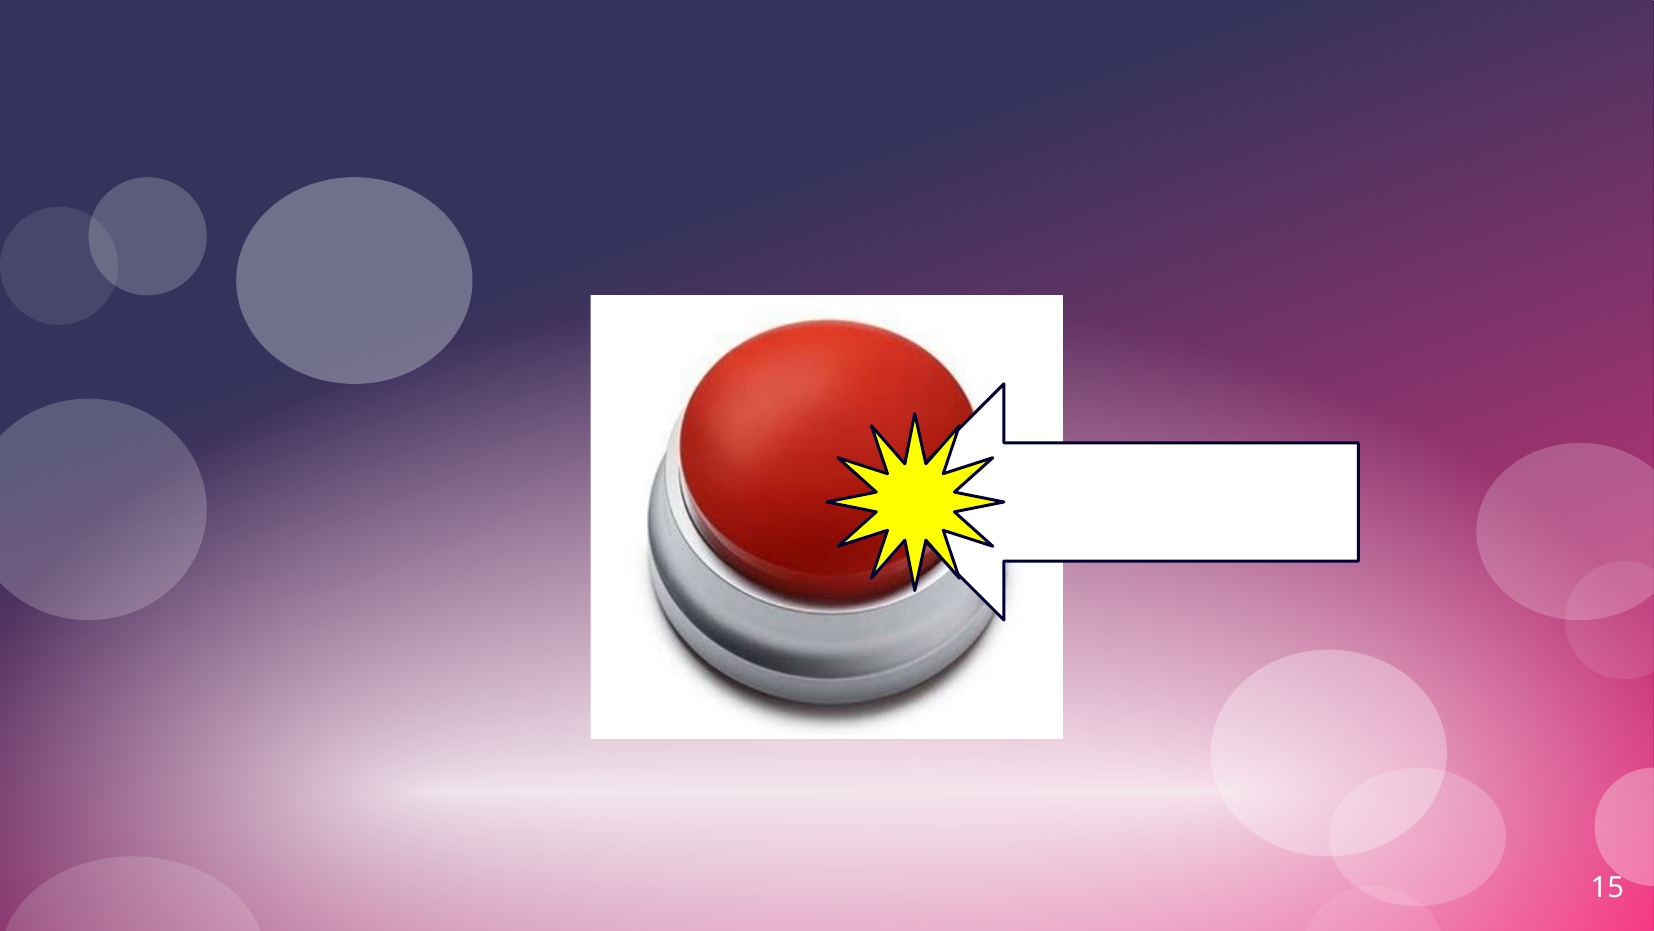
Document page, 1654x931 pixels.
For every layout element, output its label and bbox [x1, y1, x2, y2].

picture [590, 295, 1063, 739]
text_box [826, 383, 1359, 621]
